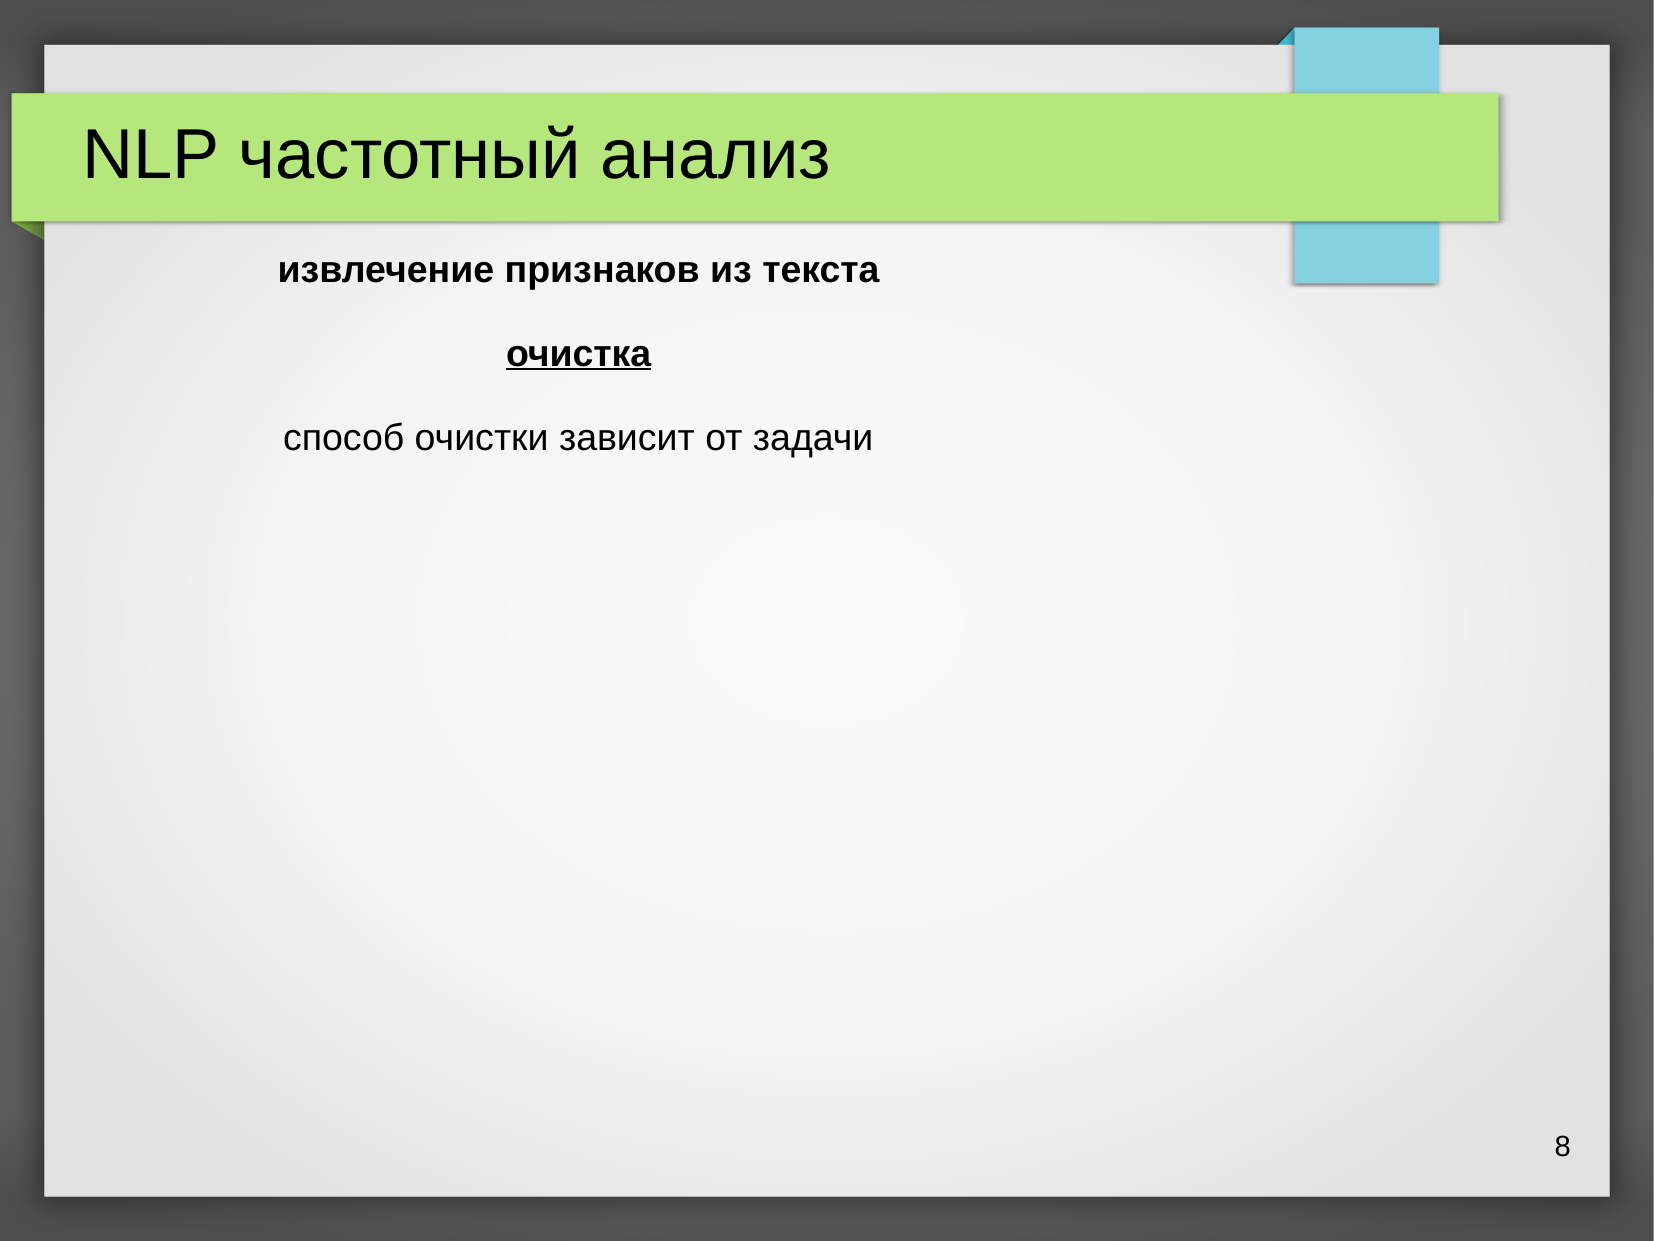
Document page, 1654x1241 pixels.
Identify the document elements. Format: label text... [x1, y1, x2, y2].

text_box извлечение признаков из текста очистка способ очистки зависит от задачи [94, 248, 1063, 1111]
title NLP частотный анализ [82, 113, 1406, 194]
picture [0, 0, 1654, 1241]
